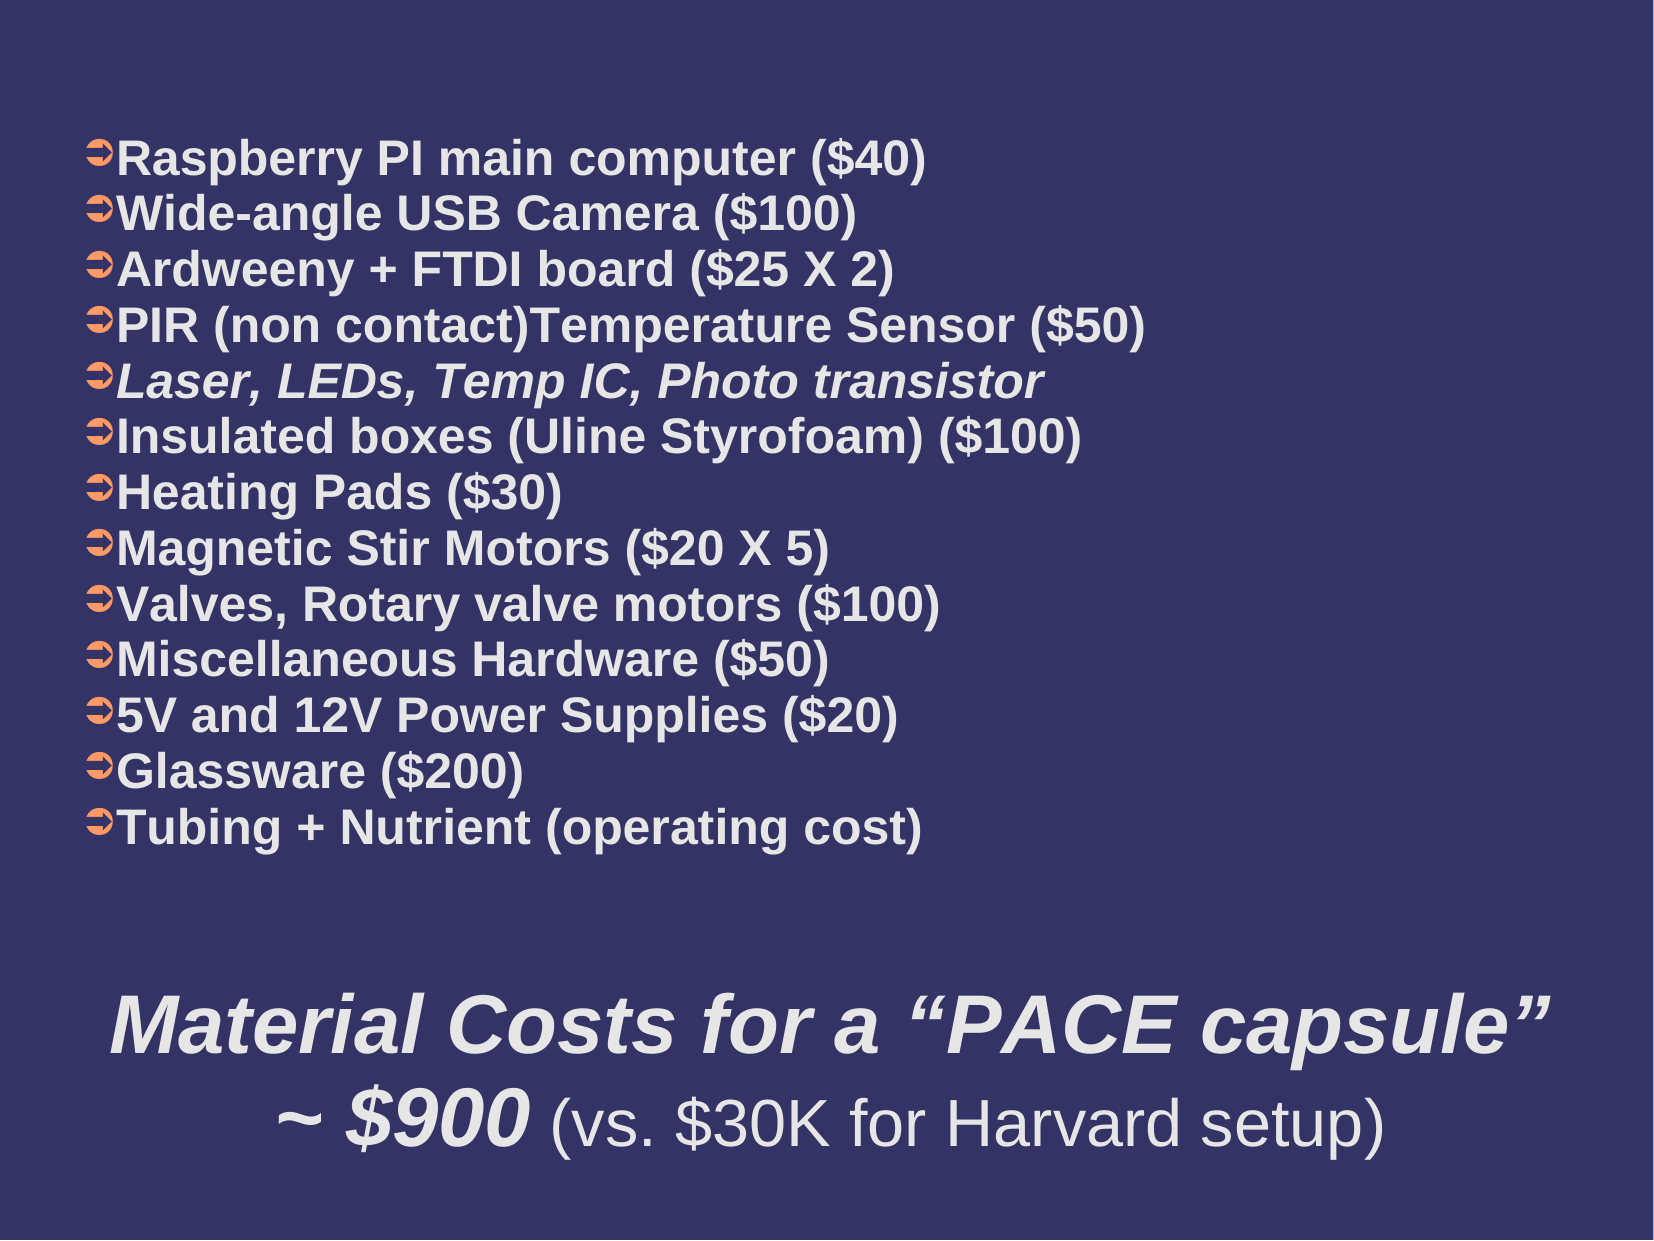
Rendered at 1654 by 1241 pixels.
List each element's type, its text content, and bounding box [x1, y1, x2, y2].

list Raspberry PI main computer ($40) Wide-angle USB Camera ($100) Ardweeny + FTDI board ($25 X 2) PIR (non contact)Temperature Sensor ($50) Laser, LEDs, Temp IC, Photo transistor Insulated boxes (Uline Styrofoam) ($100) Heating Pads ($30) Magnetic Stir Motors ($20 X 5) Valves, Rotary valve motors ($100) Miscellaneous Hardware ($50) 5V and 12V Power Supplies ($20) Glassware ($200) Tubing + Nutrient (operating cost) [82, 129, 1571, 934]
title Material Costs for a “PACE capsule” ~ $900 (vs. $30K for Harvard setup) [86, 975, 1576, 1168]
